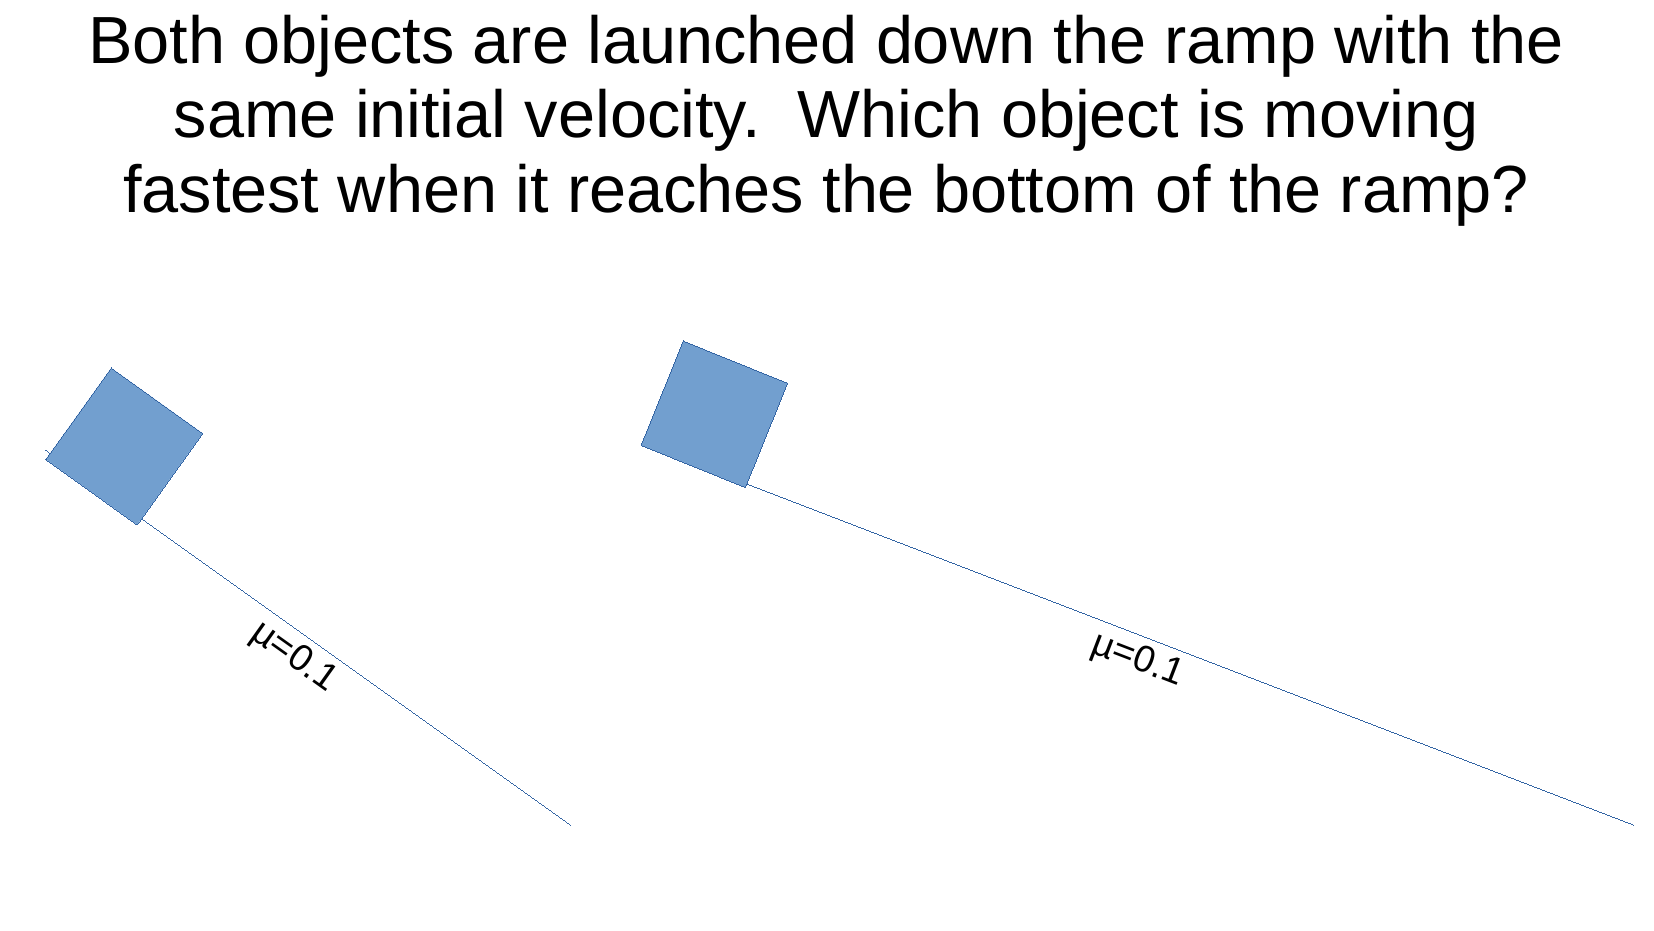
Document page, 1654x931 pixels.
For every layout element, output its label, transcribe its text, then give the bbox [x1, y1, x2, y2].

text_box [45, 367, 203, 525]
title Both objects are launched down the ramp with the same initial velocity. Which object is moving fastest when it reaches the bottom of the ramp? [82, 2, 1571, 227]
text_box [641, 340, 788, 488]
